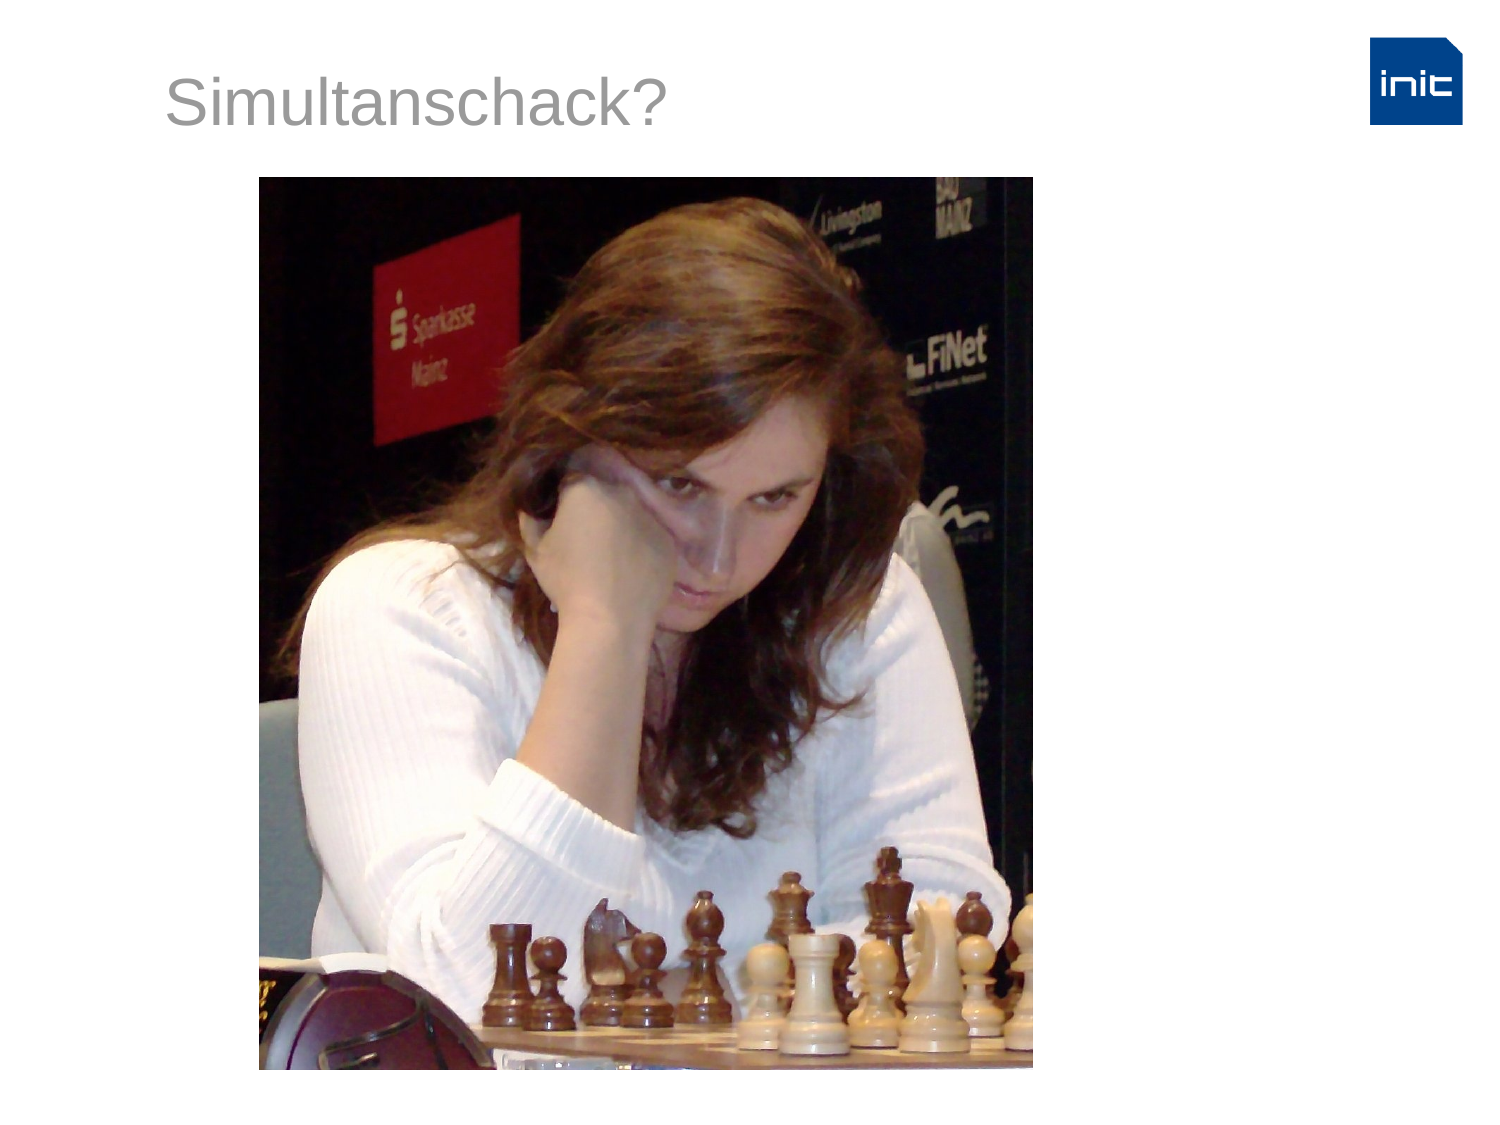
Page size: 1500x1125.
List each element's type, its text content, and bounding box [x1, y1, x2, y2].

title Simultanschack? [149, 0, 1347, 147]
picture [259, 177, 1033, 1070]
picture [1370, 37, 1463, 125]
